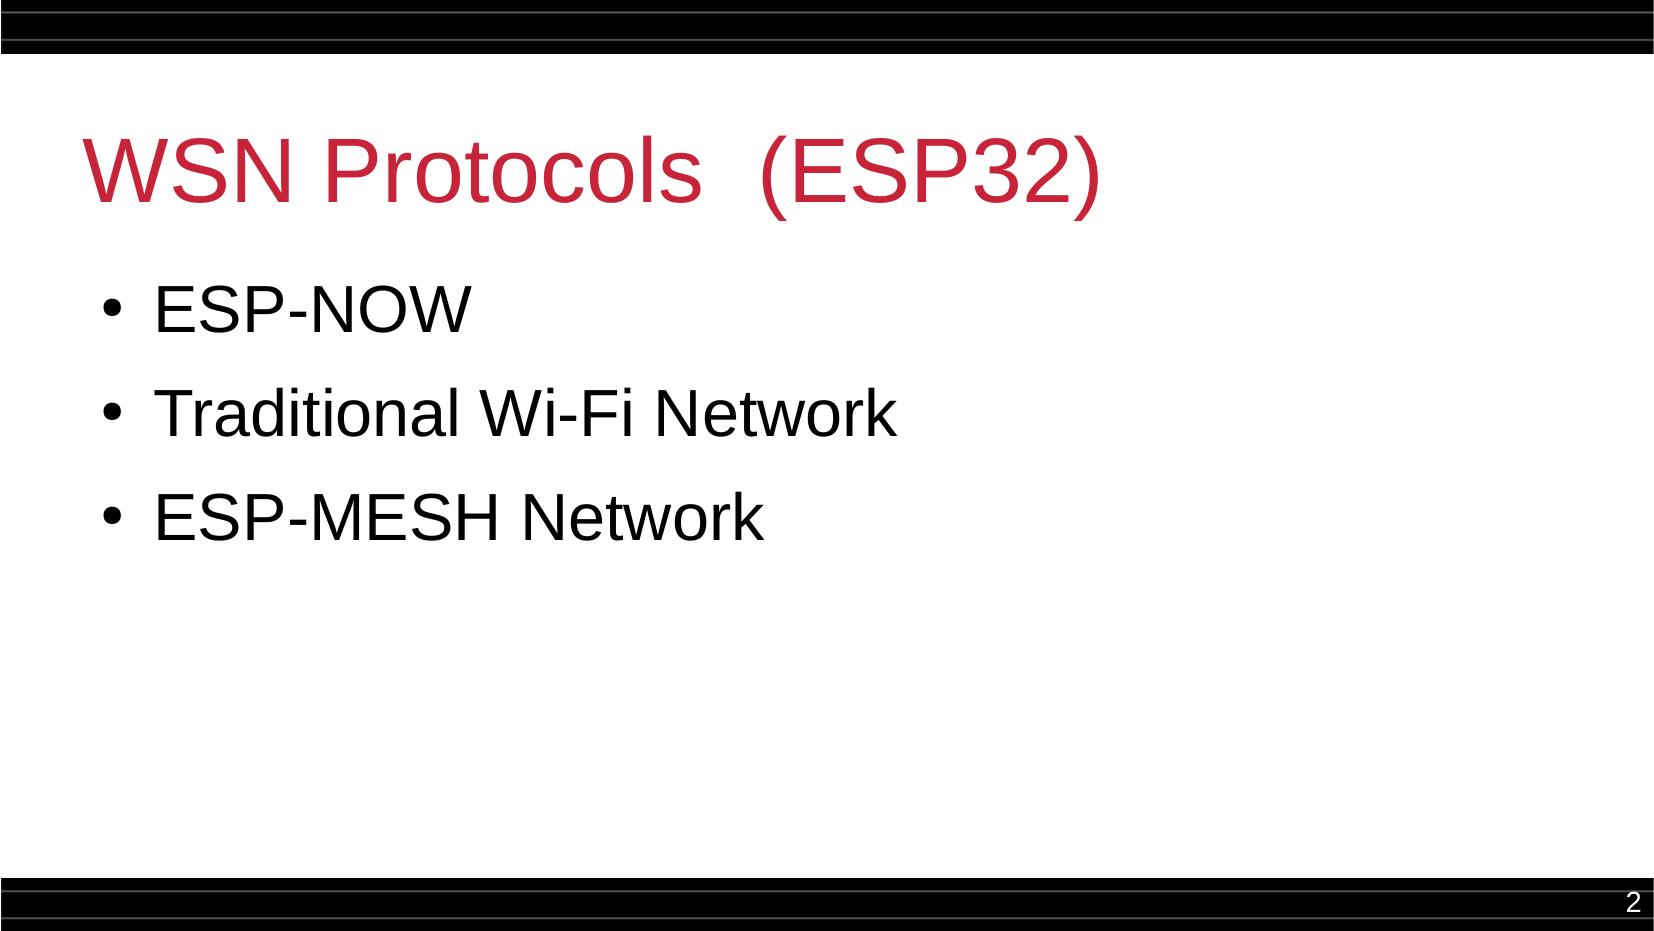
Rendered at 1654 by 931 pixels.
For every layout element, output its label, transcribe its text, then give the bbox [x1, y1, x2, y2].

picture [1, 0, 1654, 54]
picture [1, 878, 1654, 931]
title WSN Protocols (ESP32) [82, 92, 1571, 249]
list ESP-NOW Traditional Wi-Fi Network ESP-MESH Network [82, 271, 1571, 851]
